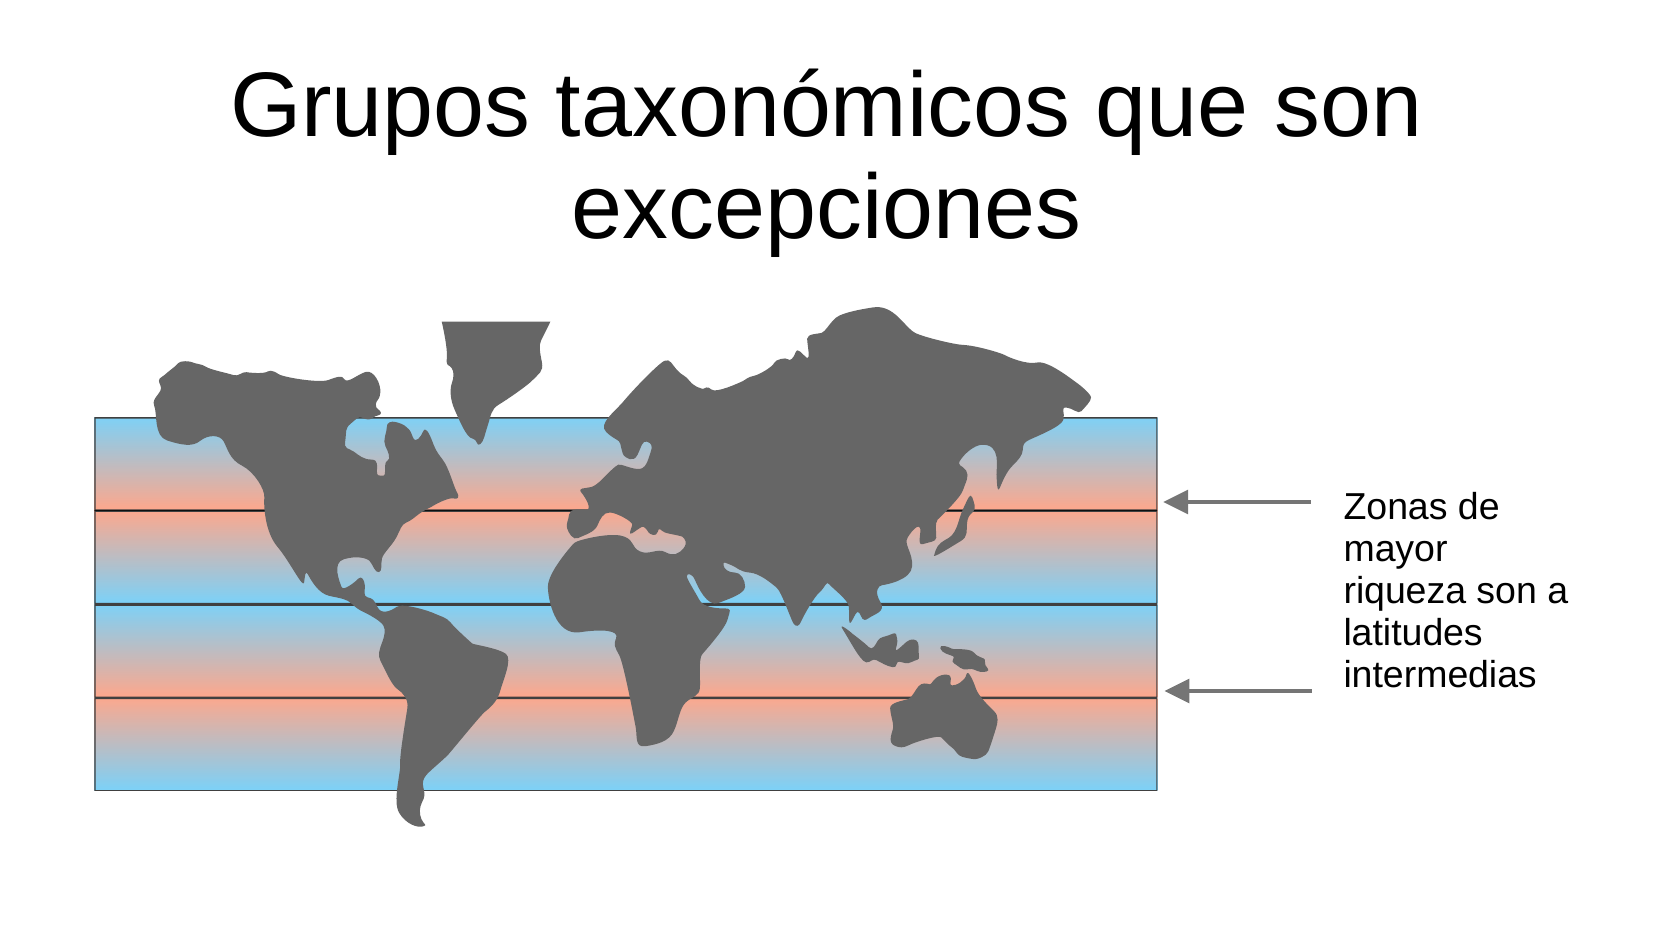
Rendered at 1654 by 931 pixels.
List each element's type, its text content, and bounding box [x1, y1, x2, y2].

title Grupos taxonómicos que son excepciones [82, 53, 1571, 259]
text_box Zonas de mayor riqueza son a latitudes intermedias [1328, 478, 1595, 704]
picture [153, 307, 1092, 827]
text_box [1092, 417, 1158, 791]
text_box [94, 417, 153, 791]
